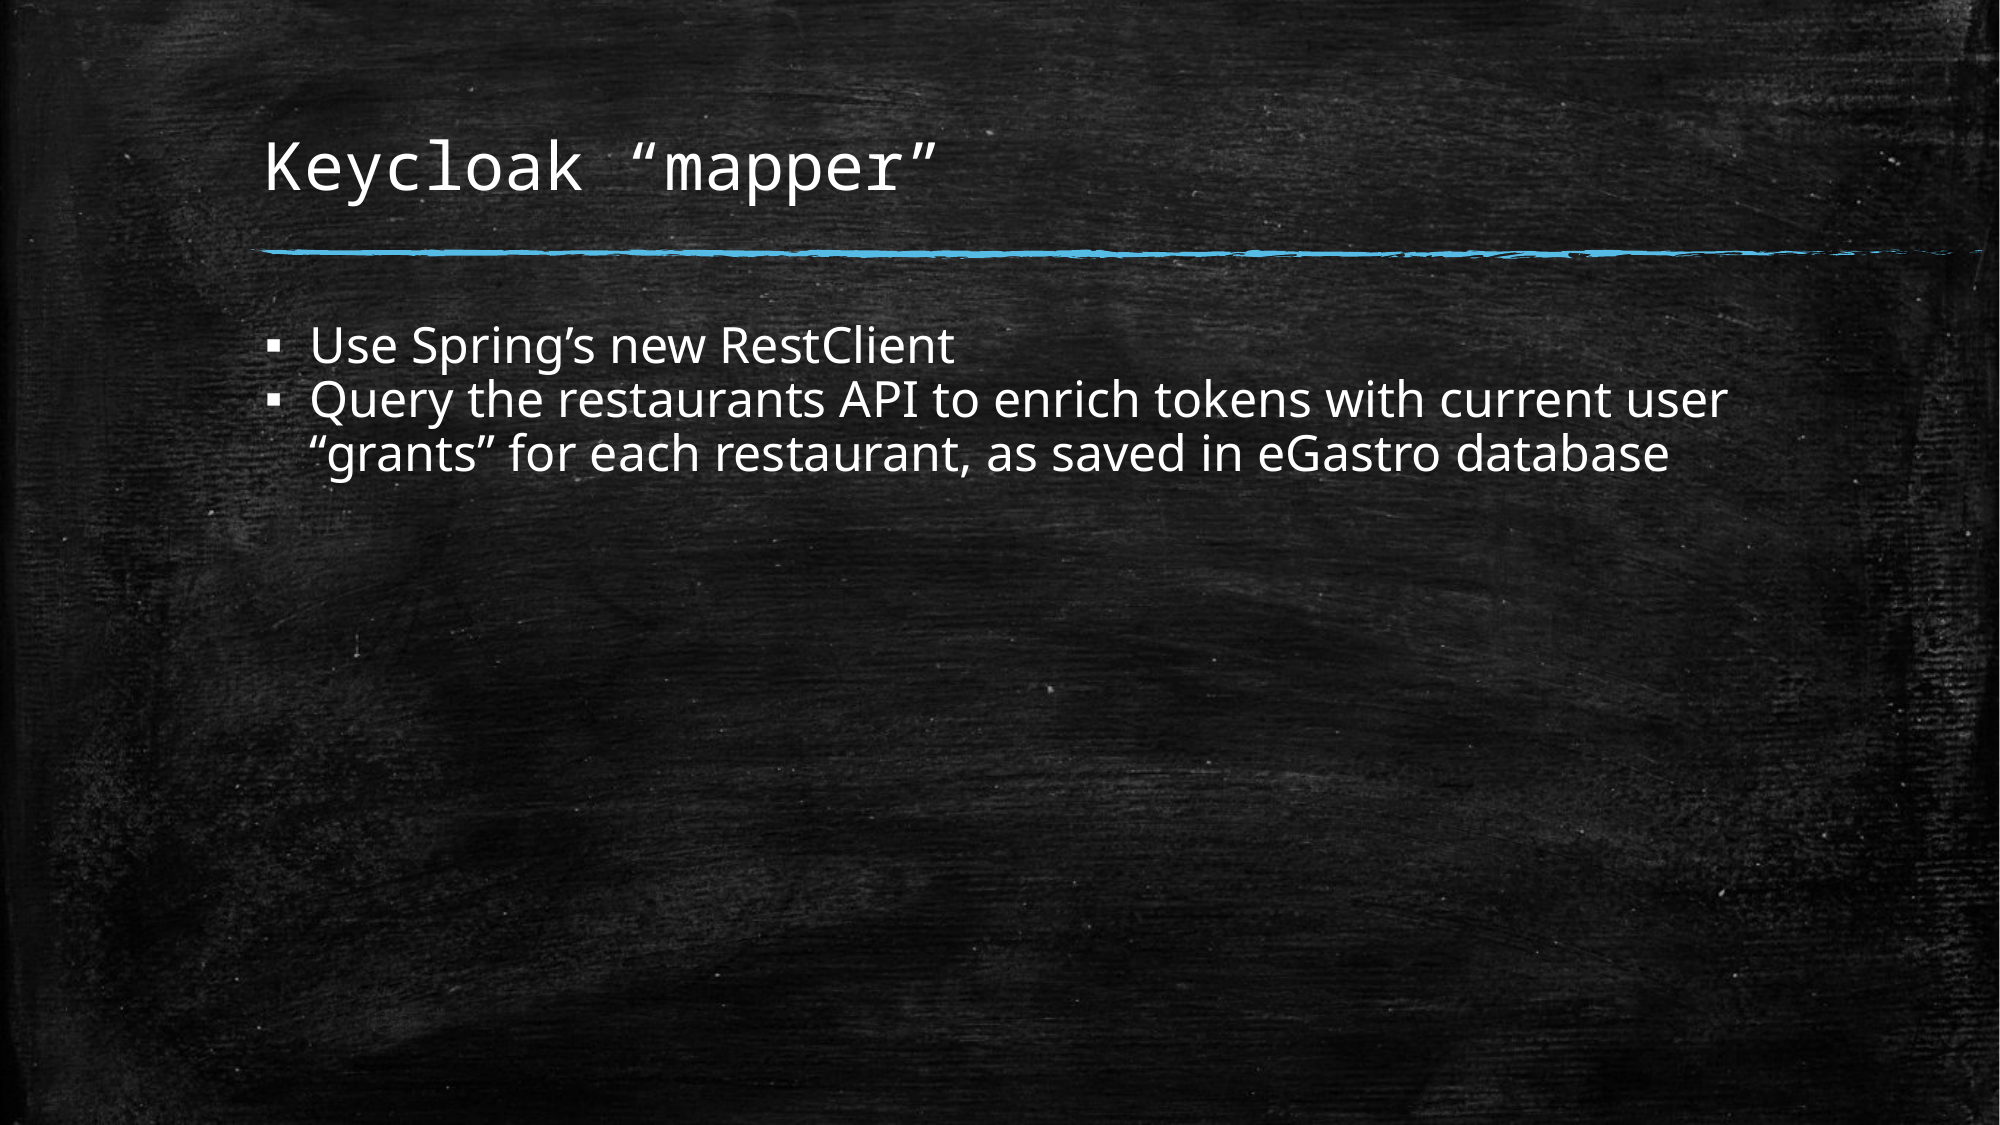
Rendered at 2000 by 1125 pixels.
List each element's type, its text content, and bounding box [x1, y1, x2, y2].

title Keycloak “mapper” [249, 45, 1923, 213]
picture [0, 0, 2000, 1125]
list Use Spring’s new RestClient Query the restaurants API to enrich tokens with current user “grants” for each restaurant, as saved in eGastro database [249, 312, 1750, 1013]
